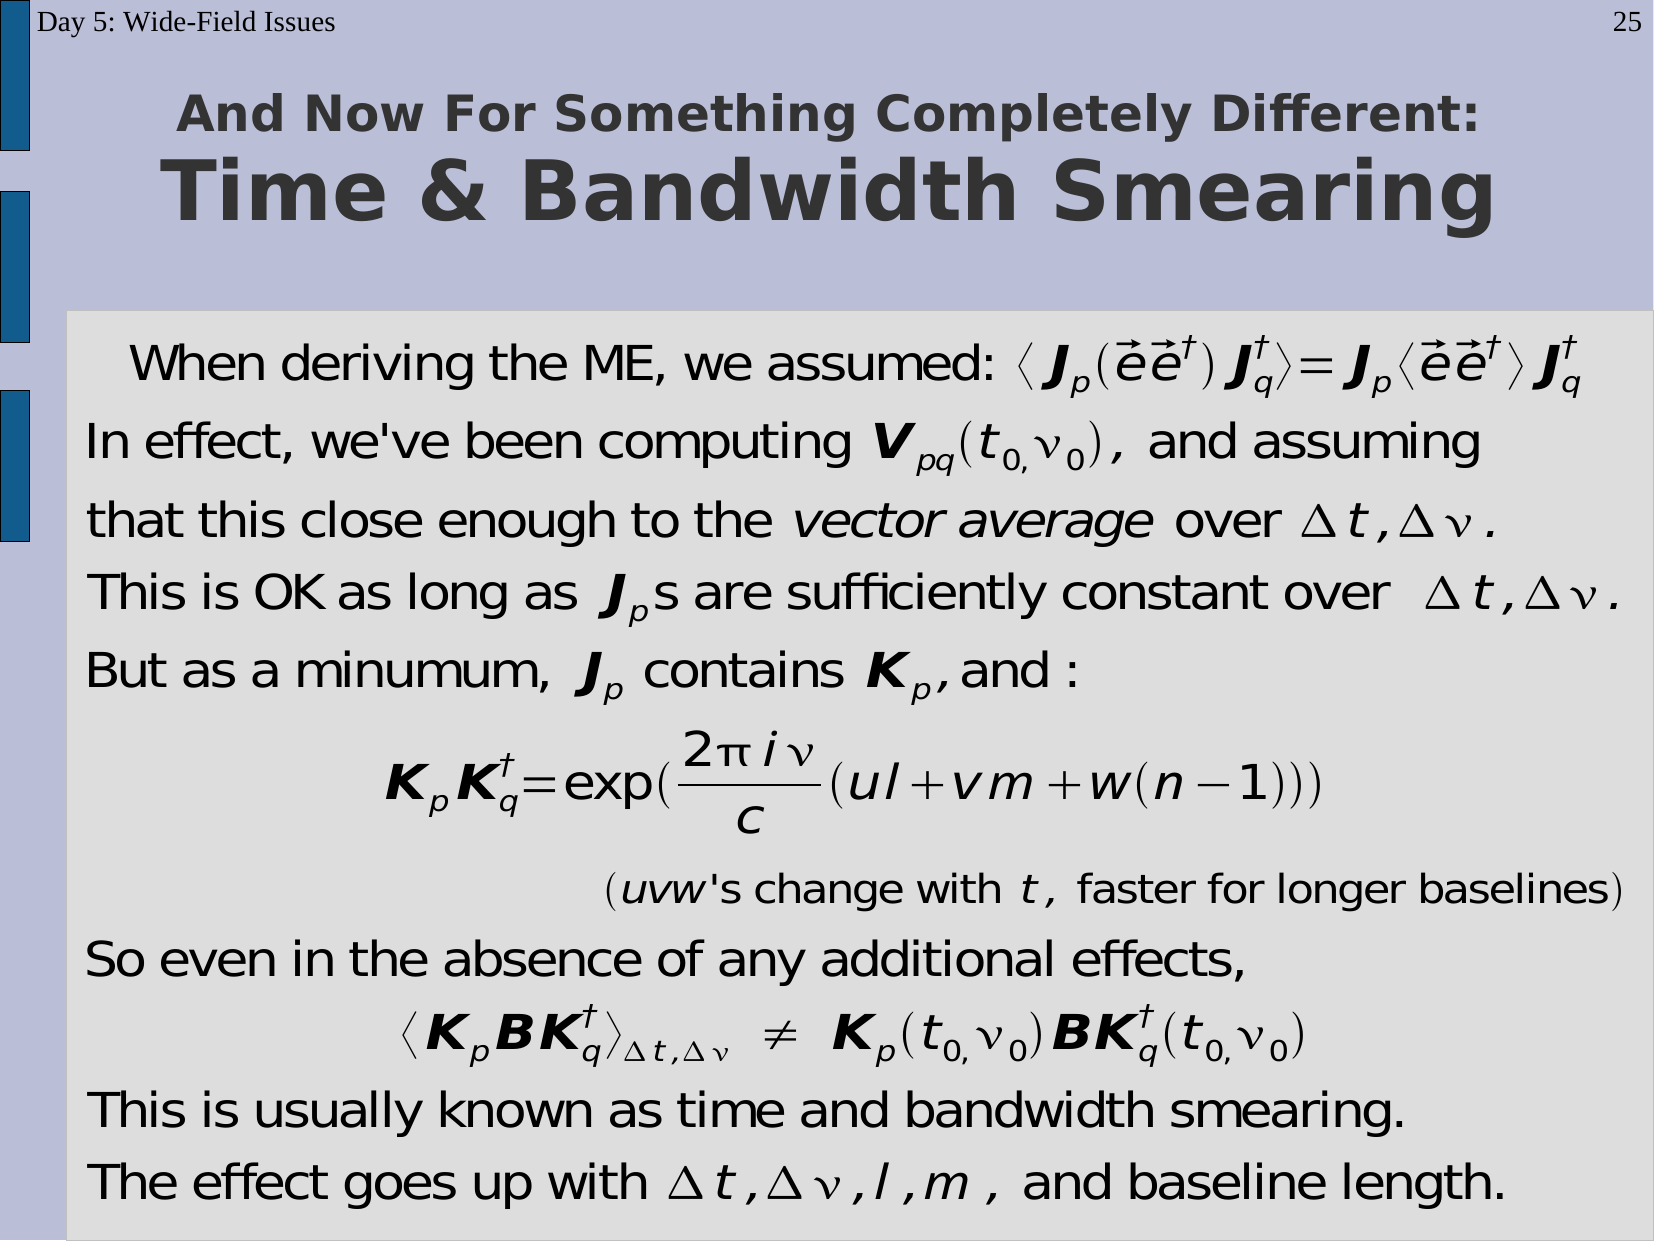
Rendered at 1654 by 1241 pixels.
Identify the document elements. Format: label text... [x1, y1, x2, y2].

title And Now For Something Completely Different: Time & Bandwidth Smearing [123, 59, 1536, 267]
chart [77, 324, 1631, 1215]
